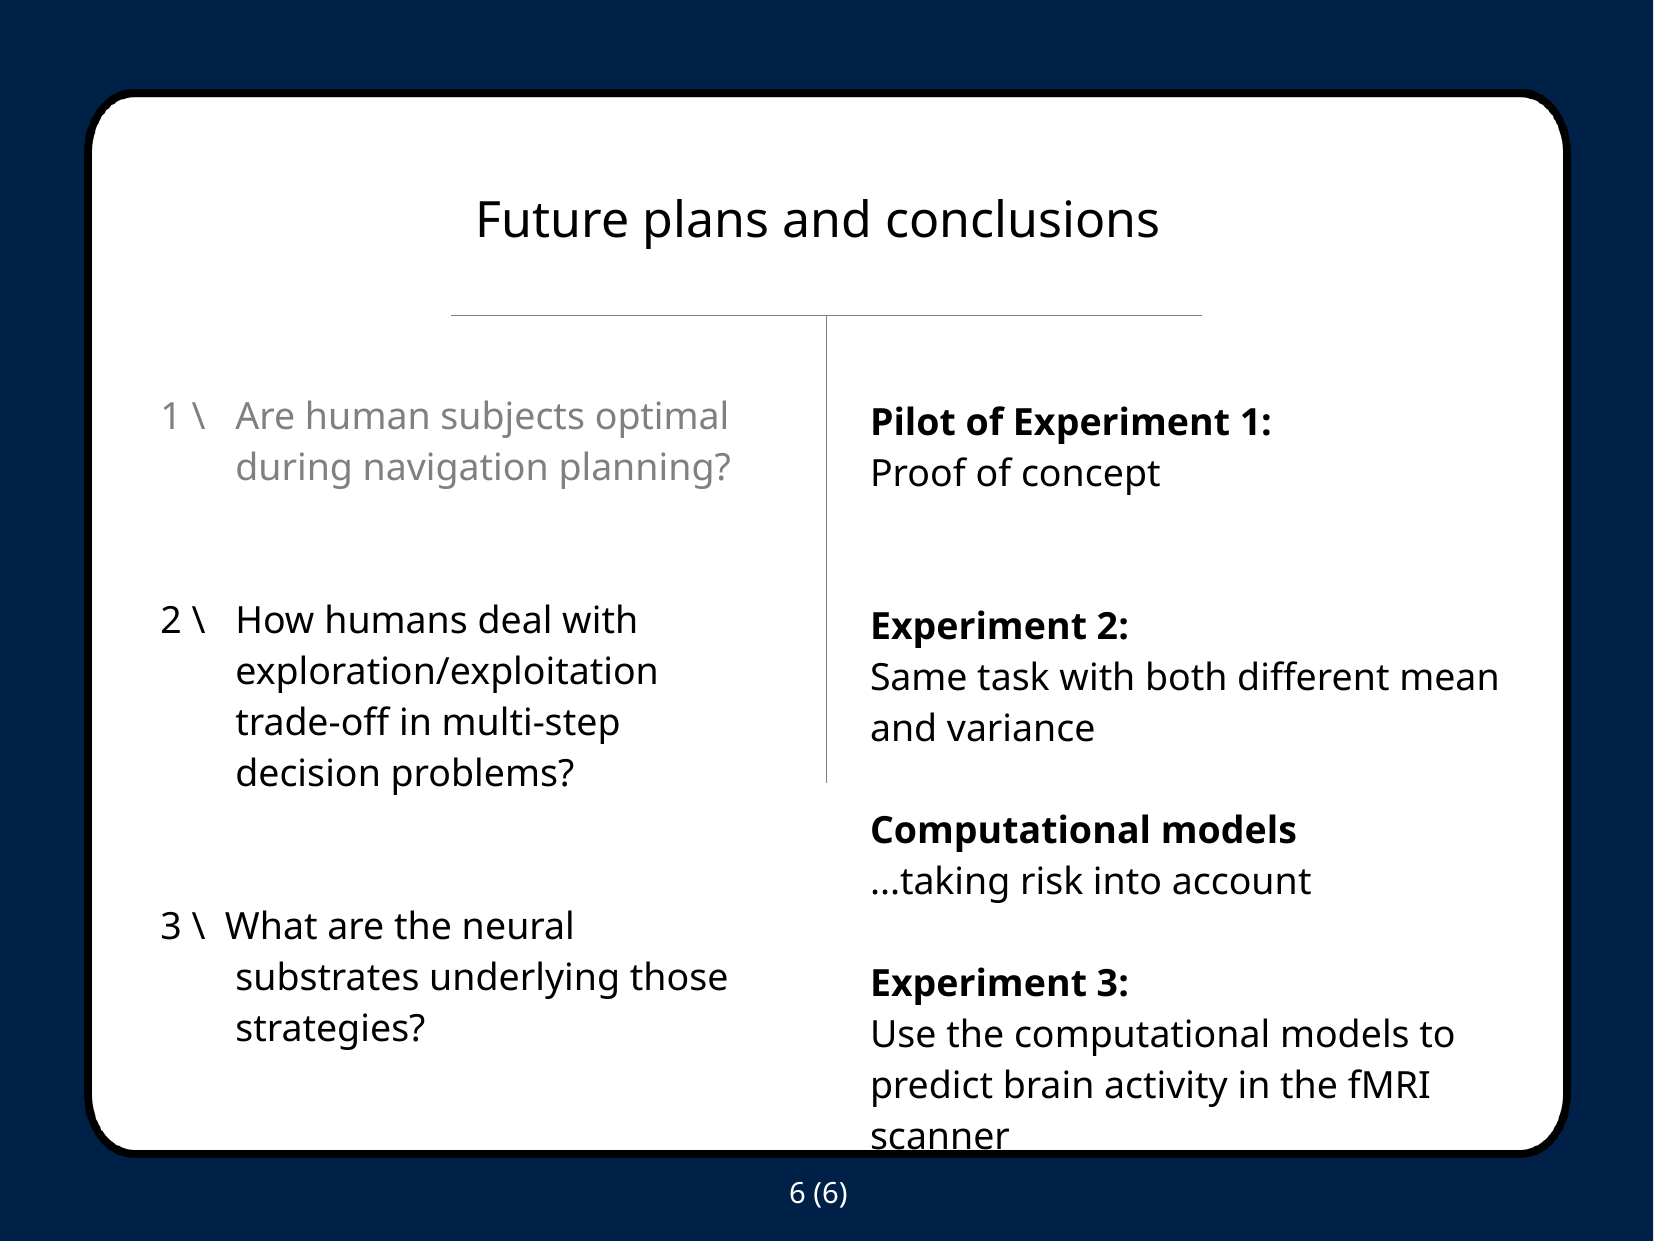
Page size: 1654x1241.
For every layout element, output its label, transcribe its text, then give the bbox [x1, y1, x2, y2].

title Pilot of Experiment 1: Proof of concept Experiment 2: Same task with both different mean and variance Computational models ...taking risk into account Experiment 3: Use the computational models to predict brain activity in the fMRI scanner [870, 395, 1516, 1049]
title 6 (6) [74, 1170, 1562, 1214]
title Future plans and conclusions [74, 188, 1562, 247]
picture [0, 0, 1654, 1241]
title 1 \ Are human subjects optimal during navigation planning? 2 \ How humans deal with exploration/exploitation trade-off in multi-step decision problems? 3 \ What are the neural substrates underlying those strategies? [160, 389, 766, 1098]
